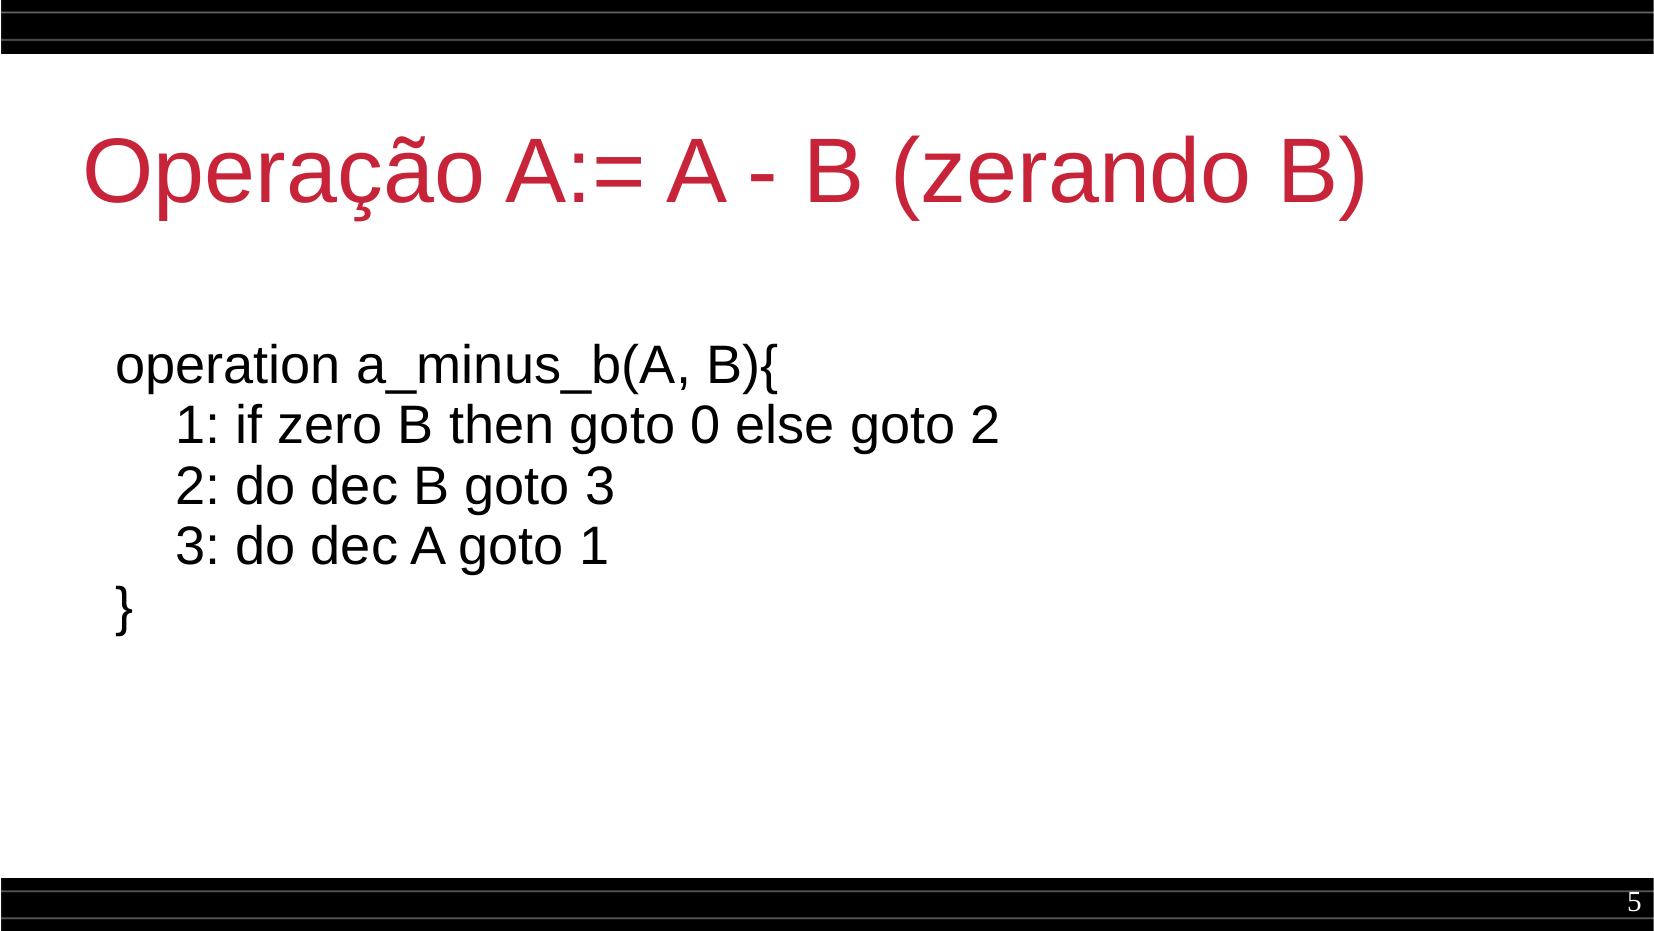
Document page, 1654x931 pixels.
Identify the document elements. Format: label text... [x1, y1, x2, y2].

title Operação A:= A - B (zerando B) [82, 92, 1571, 249]
picture [1, 878, 1654, 931]
picture [1, 0, 1654, 54]
text_box operation a_minus_b(A, B){ 1: if zero B then goto 0 else goto 2 2: do dec B goto 3 3: do dec A goto 1 } [100, 327, 1264, 748]
